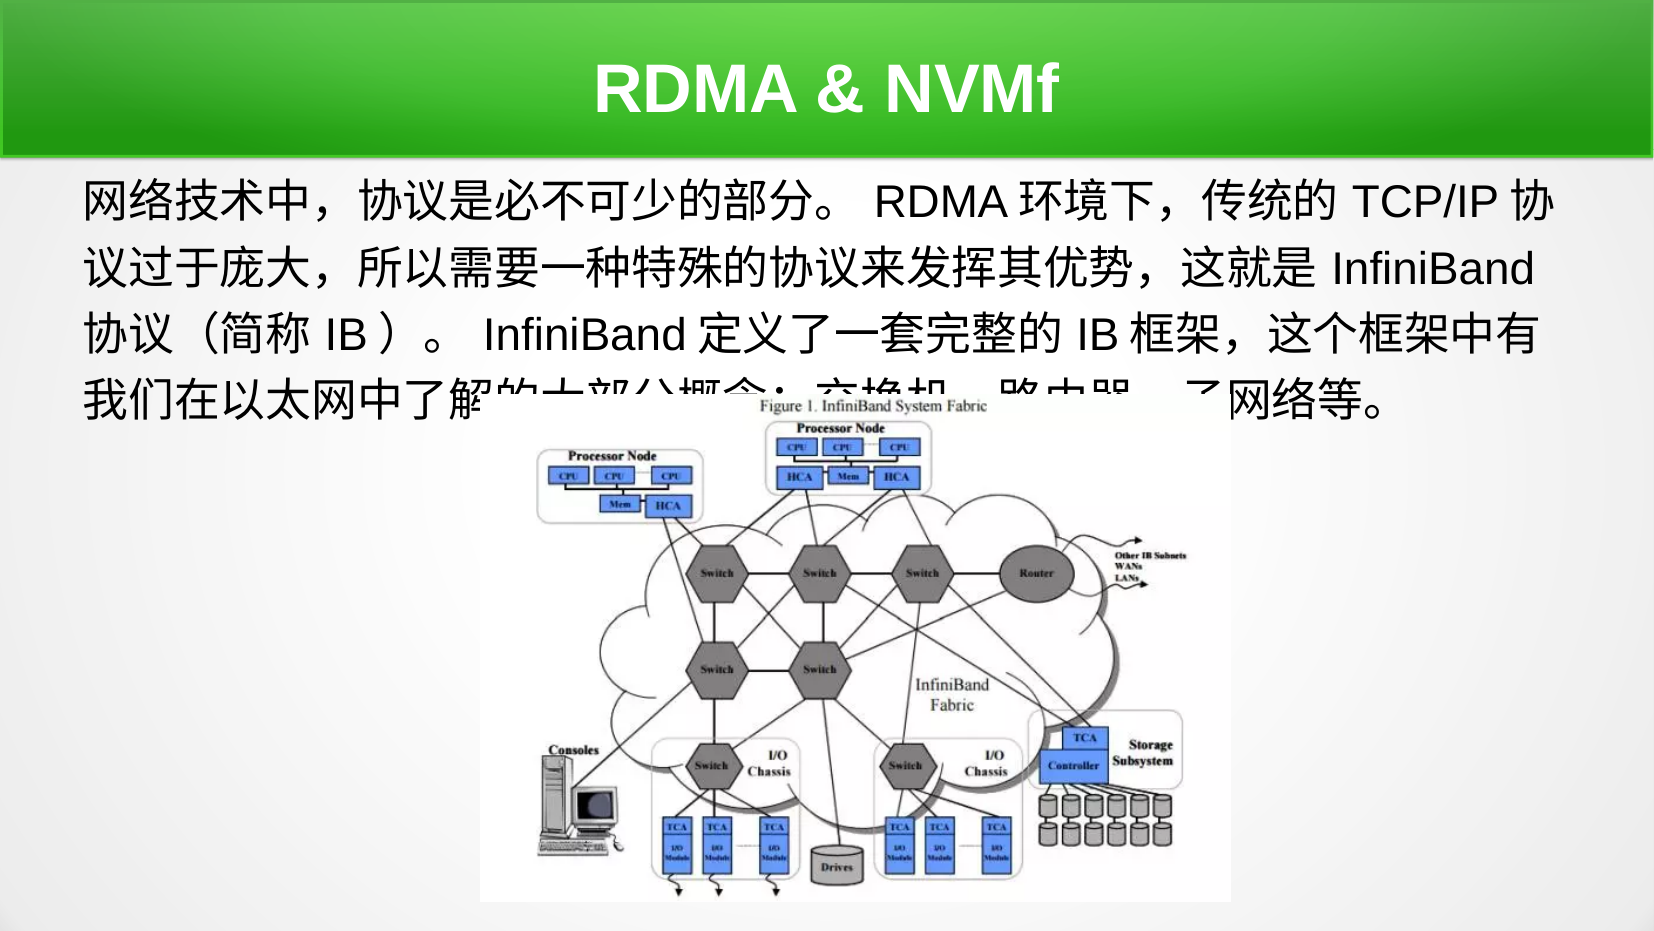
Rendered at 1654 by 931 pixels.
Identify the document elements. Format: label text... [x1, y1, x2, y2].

subtitle 网络技术中，协议是必不可少的部分。RDMA环境下，传统的TCP/IP协议过于庞大，所以需要一种特殊的协议来发挥其优势，这就是InfiniBand协议（简称IB）。InfiniBand定义了一套完整的IB框架，这个框架中有我们在以太网中了解的大部分概念：交换机，路由器，子网络等。 [82, 165, 1571, 916]
picture [480, 394, 1231, 902]
title RDMA & NVMf [82, 35, 1571, 142]
